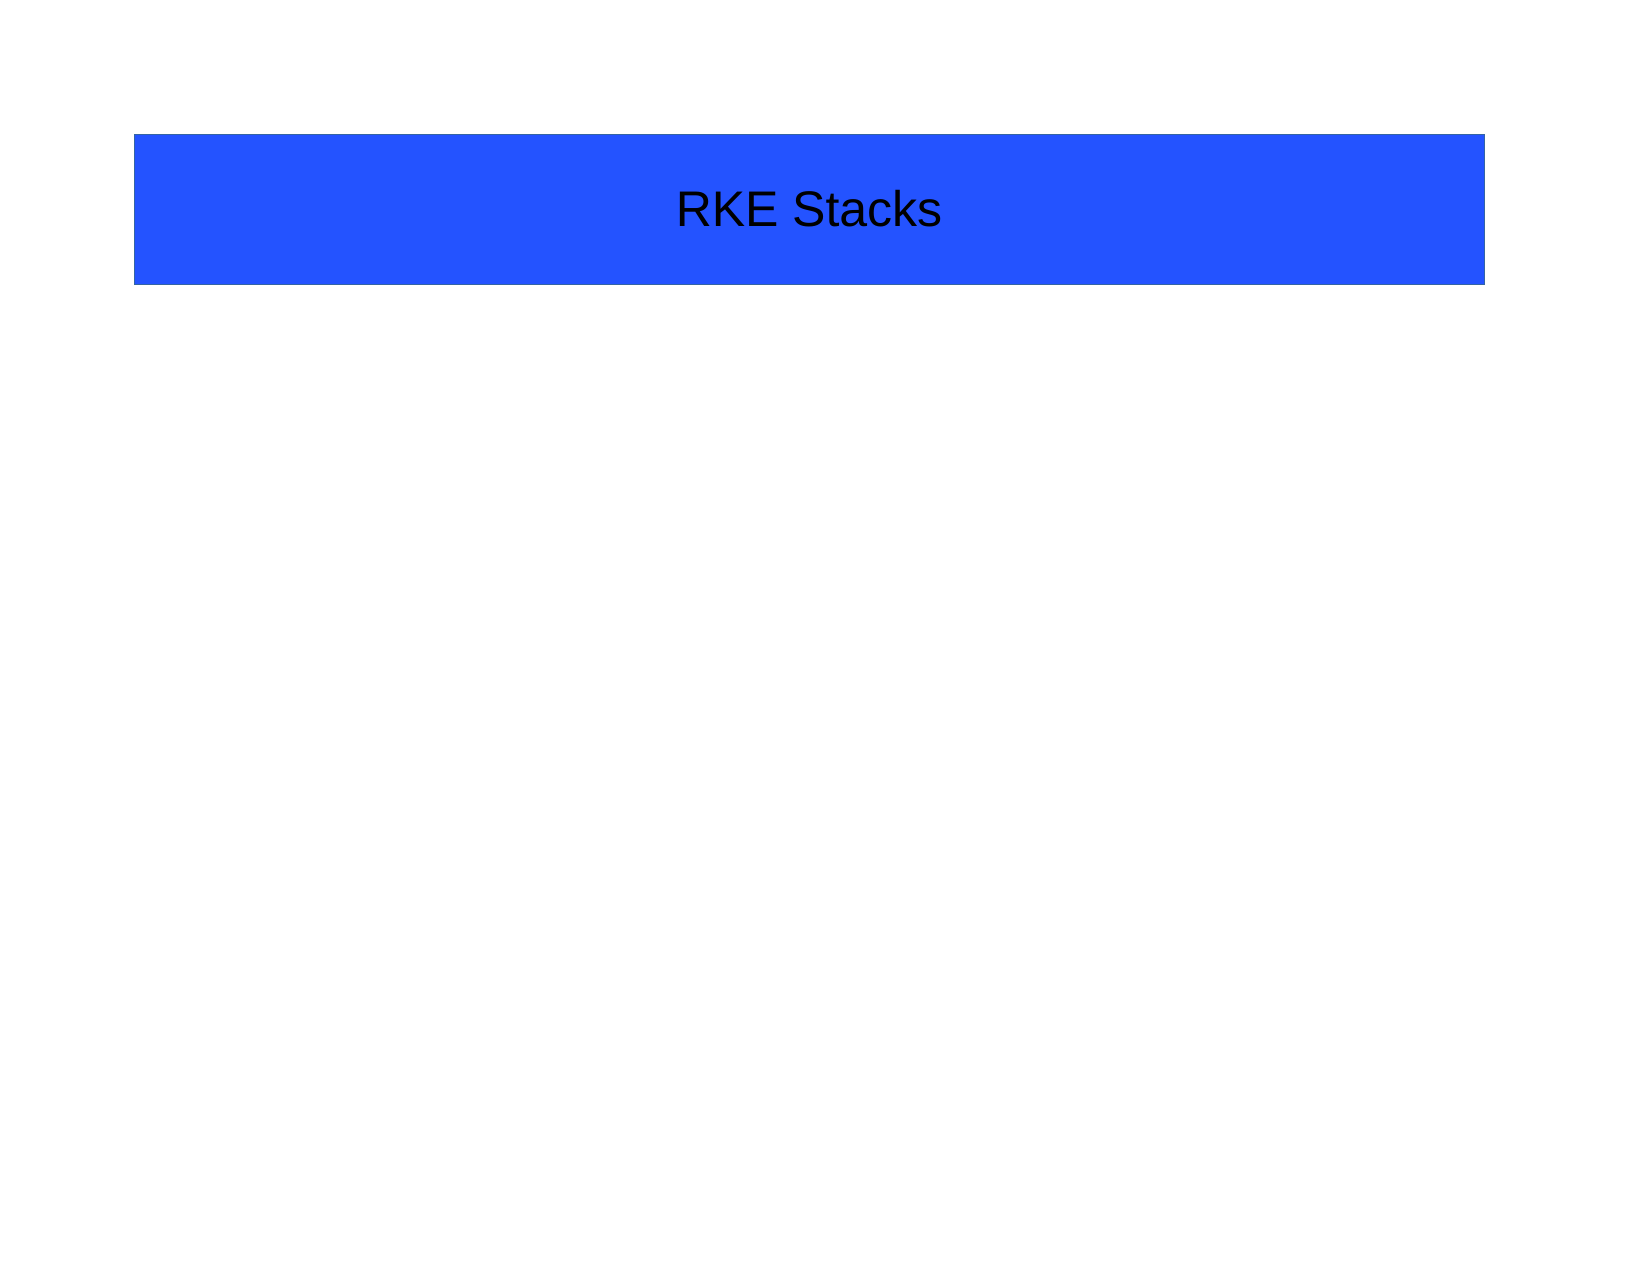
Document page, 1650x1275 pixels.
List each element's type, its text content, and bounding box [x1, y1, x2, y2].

text_box RKE Stacks [134, 134, 1485, 285]
